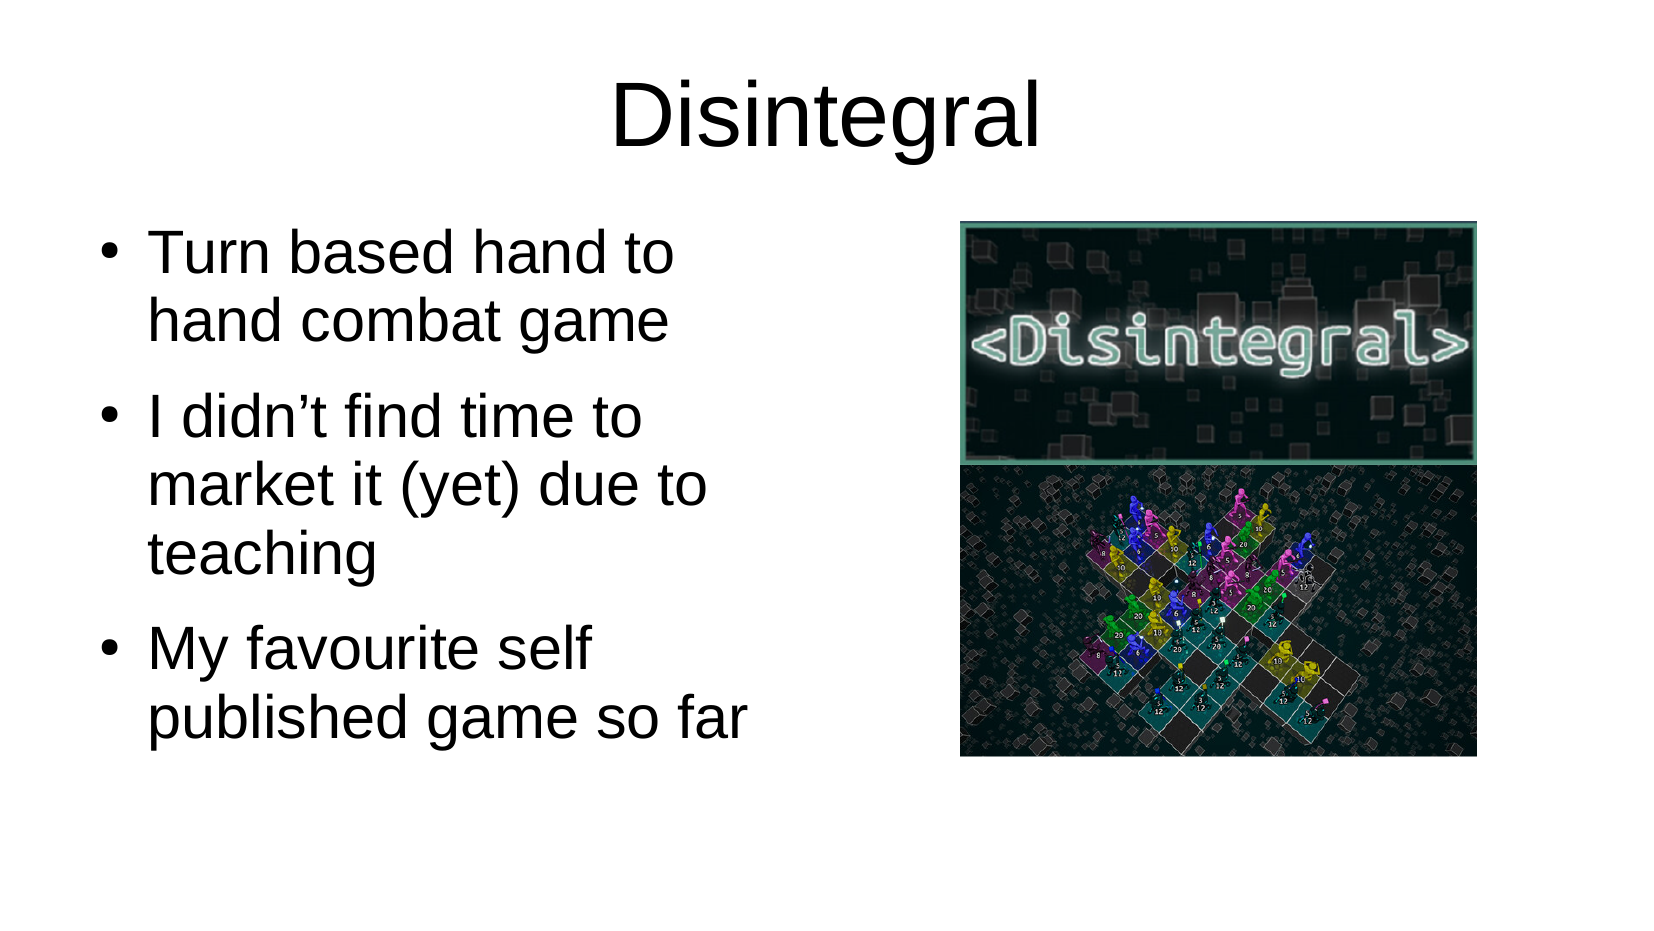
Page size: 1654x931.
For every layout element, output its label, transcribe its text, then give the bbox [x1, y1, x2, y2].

picture [960, 221, 1477, 757]
title Disintegral [82, 37, 1571, 193]
list Turn based hand to hand combat game I didn’t find time to market it (yet) due to teaching My favourite self published game so far [82, 217, 827, 758]
